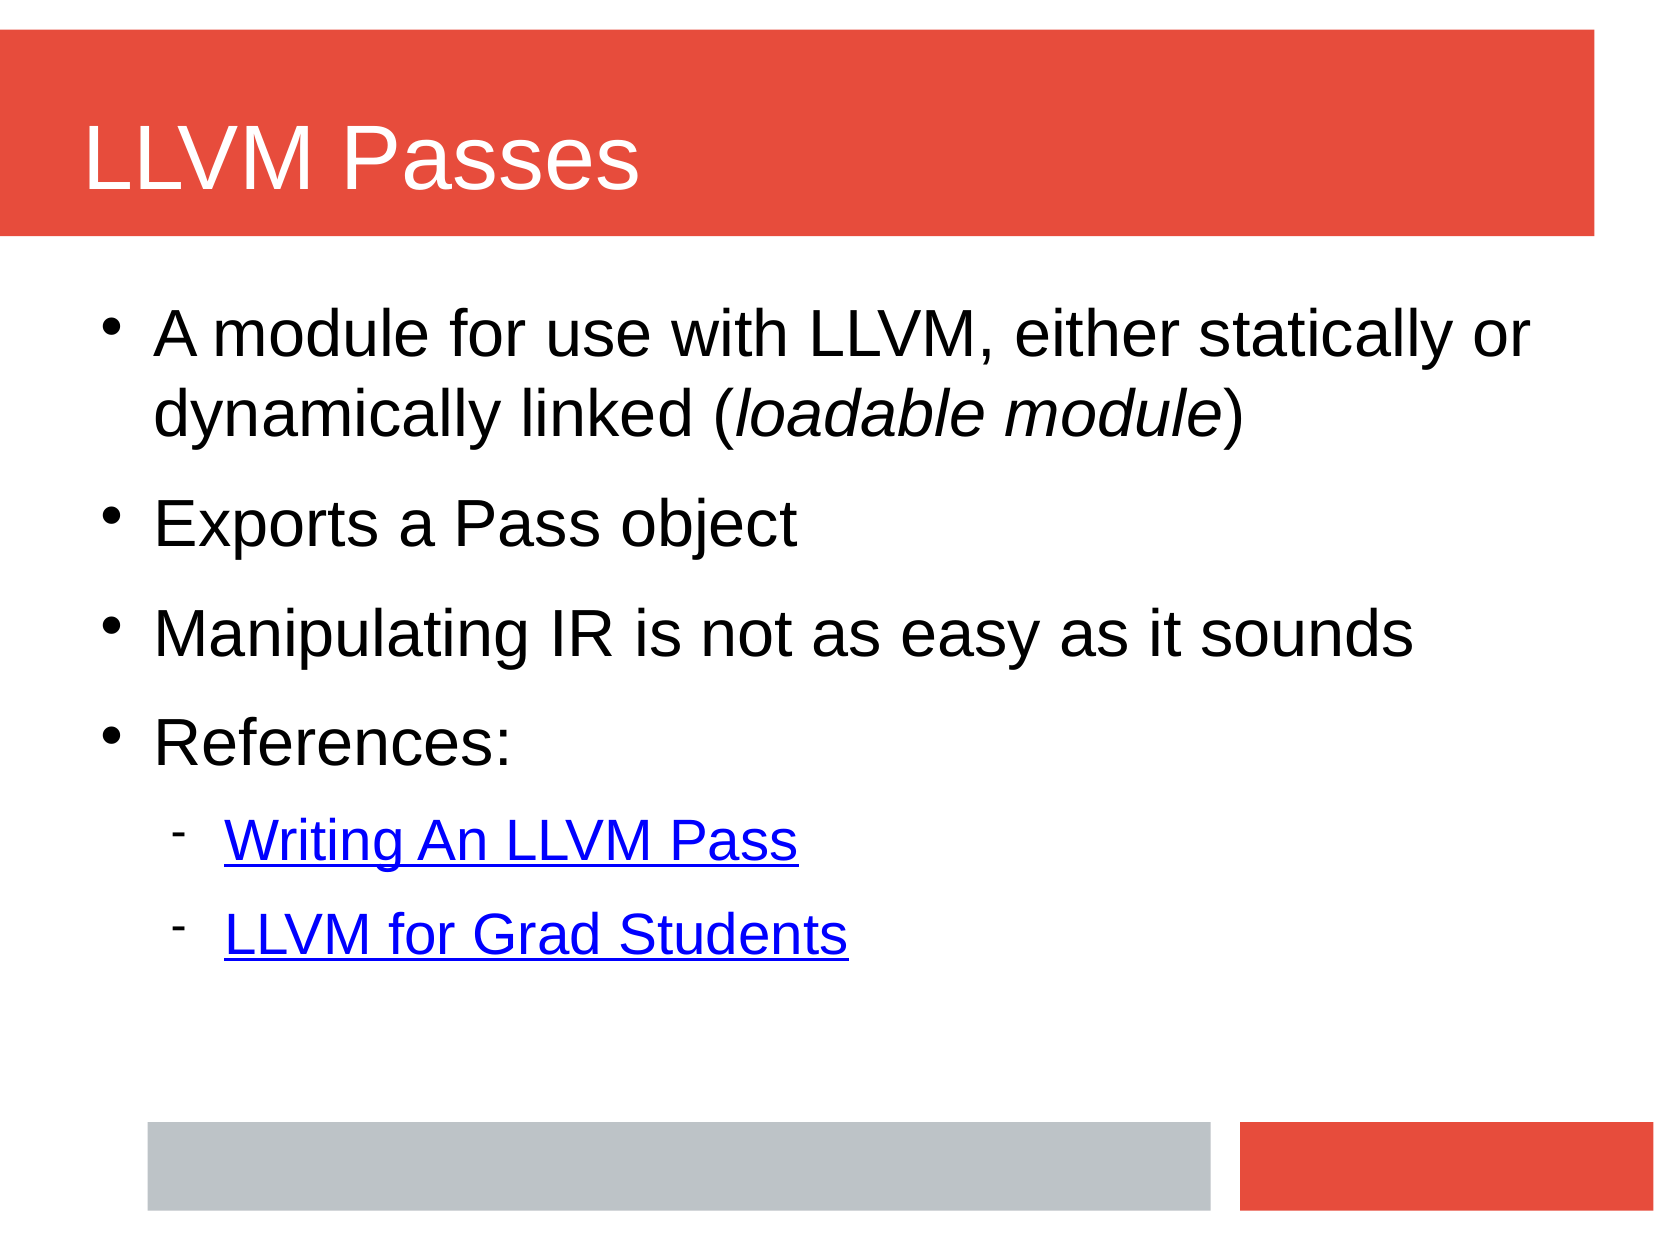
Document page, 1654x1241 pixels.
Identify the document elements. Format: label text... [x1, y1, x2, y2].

text_box A module for use with LLVM, either statically or dynamically linked (loadable module) Exports a Pass object Manipulating IR is not as easy as it sounds References: Writing An LLVM Pass LLVM for Grad Students [82, 290, 1571, 1010]
text_box LLVM Passes [82, 97, 1571, 208]
